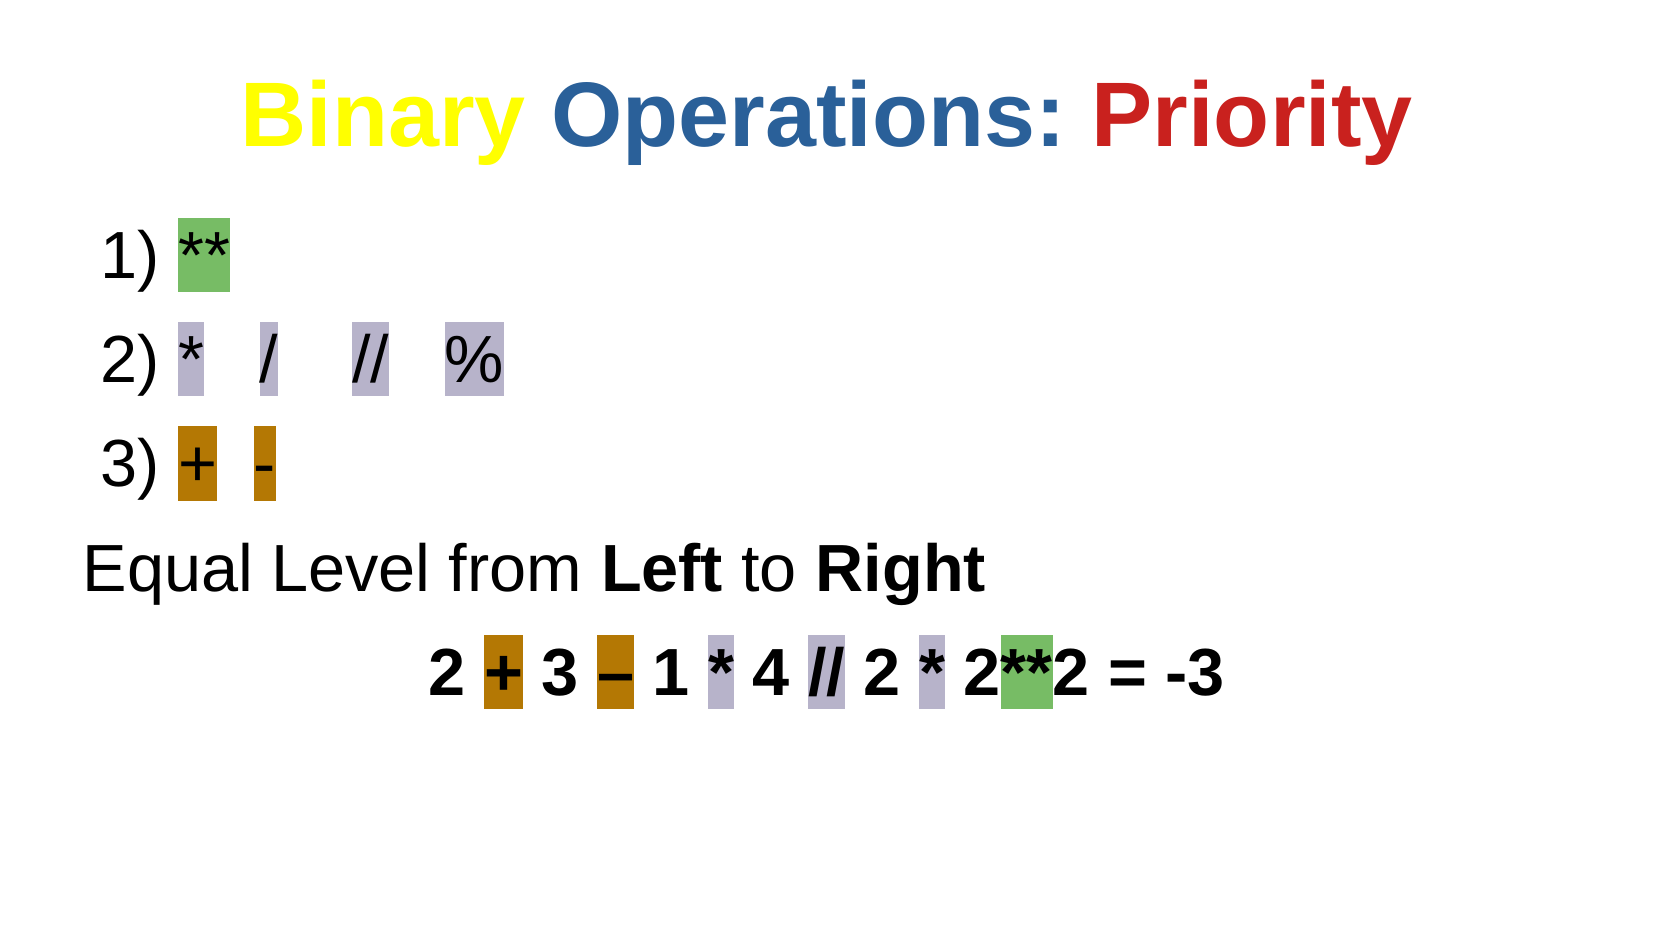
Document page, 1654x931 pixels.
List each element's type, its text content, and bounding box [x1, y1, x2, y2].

list ** * / // % + - Equal Level from Left to Right 2 + 3 – 1 * 4 // 2 * 2**2 = -3 [82, 217, 1571, 758]
title Binary Operations: Priority [82, 37, 1571, 193]
